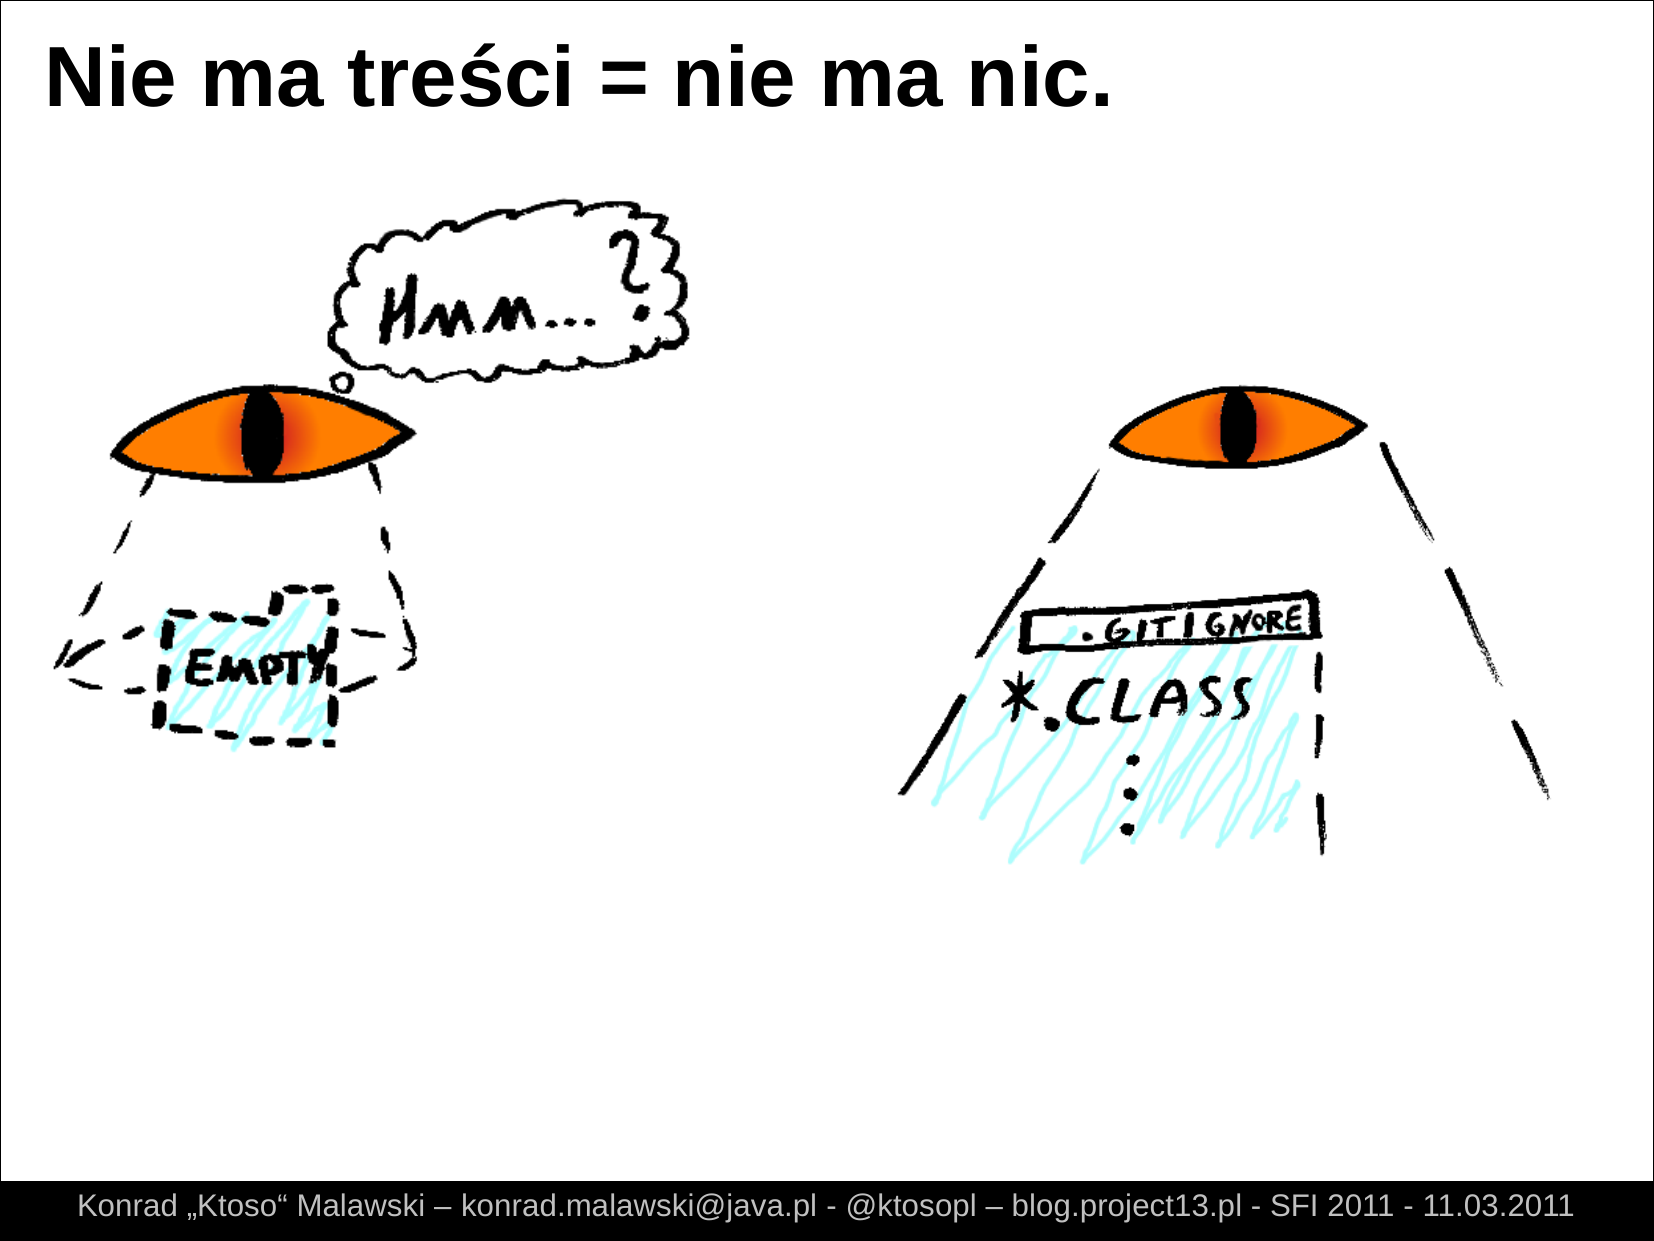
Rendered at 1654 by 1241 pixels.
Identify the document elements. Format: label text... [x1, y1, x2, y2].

text_box Nie ma treści = nie ma nic. [29, 21, 1625, 132]
picture [764, 344, 1595, 1004]
picture [29, 153, 716, 768]
text_box Konrad „Ktoso“ Malawski – konrad.malawski@java.pl - @ktosopl – blog.project13.pl - SFI 2011 - 11.03.2011 [0, 1181, 1654, 1238]
